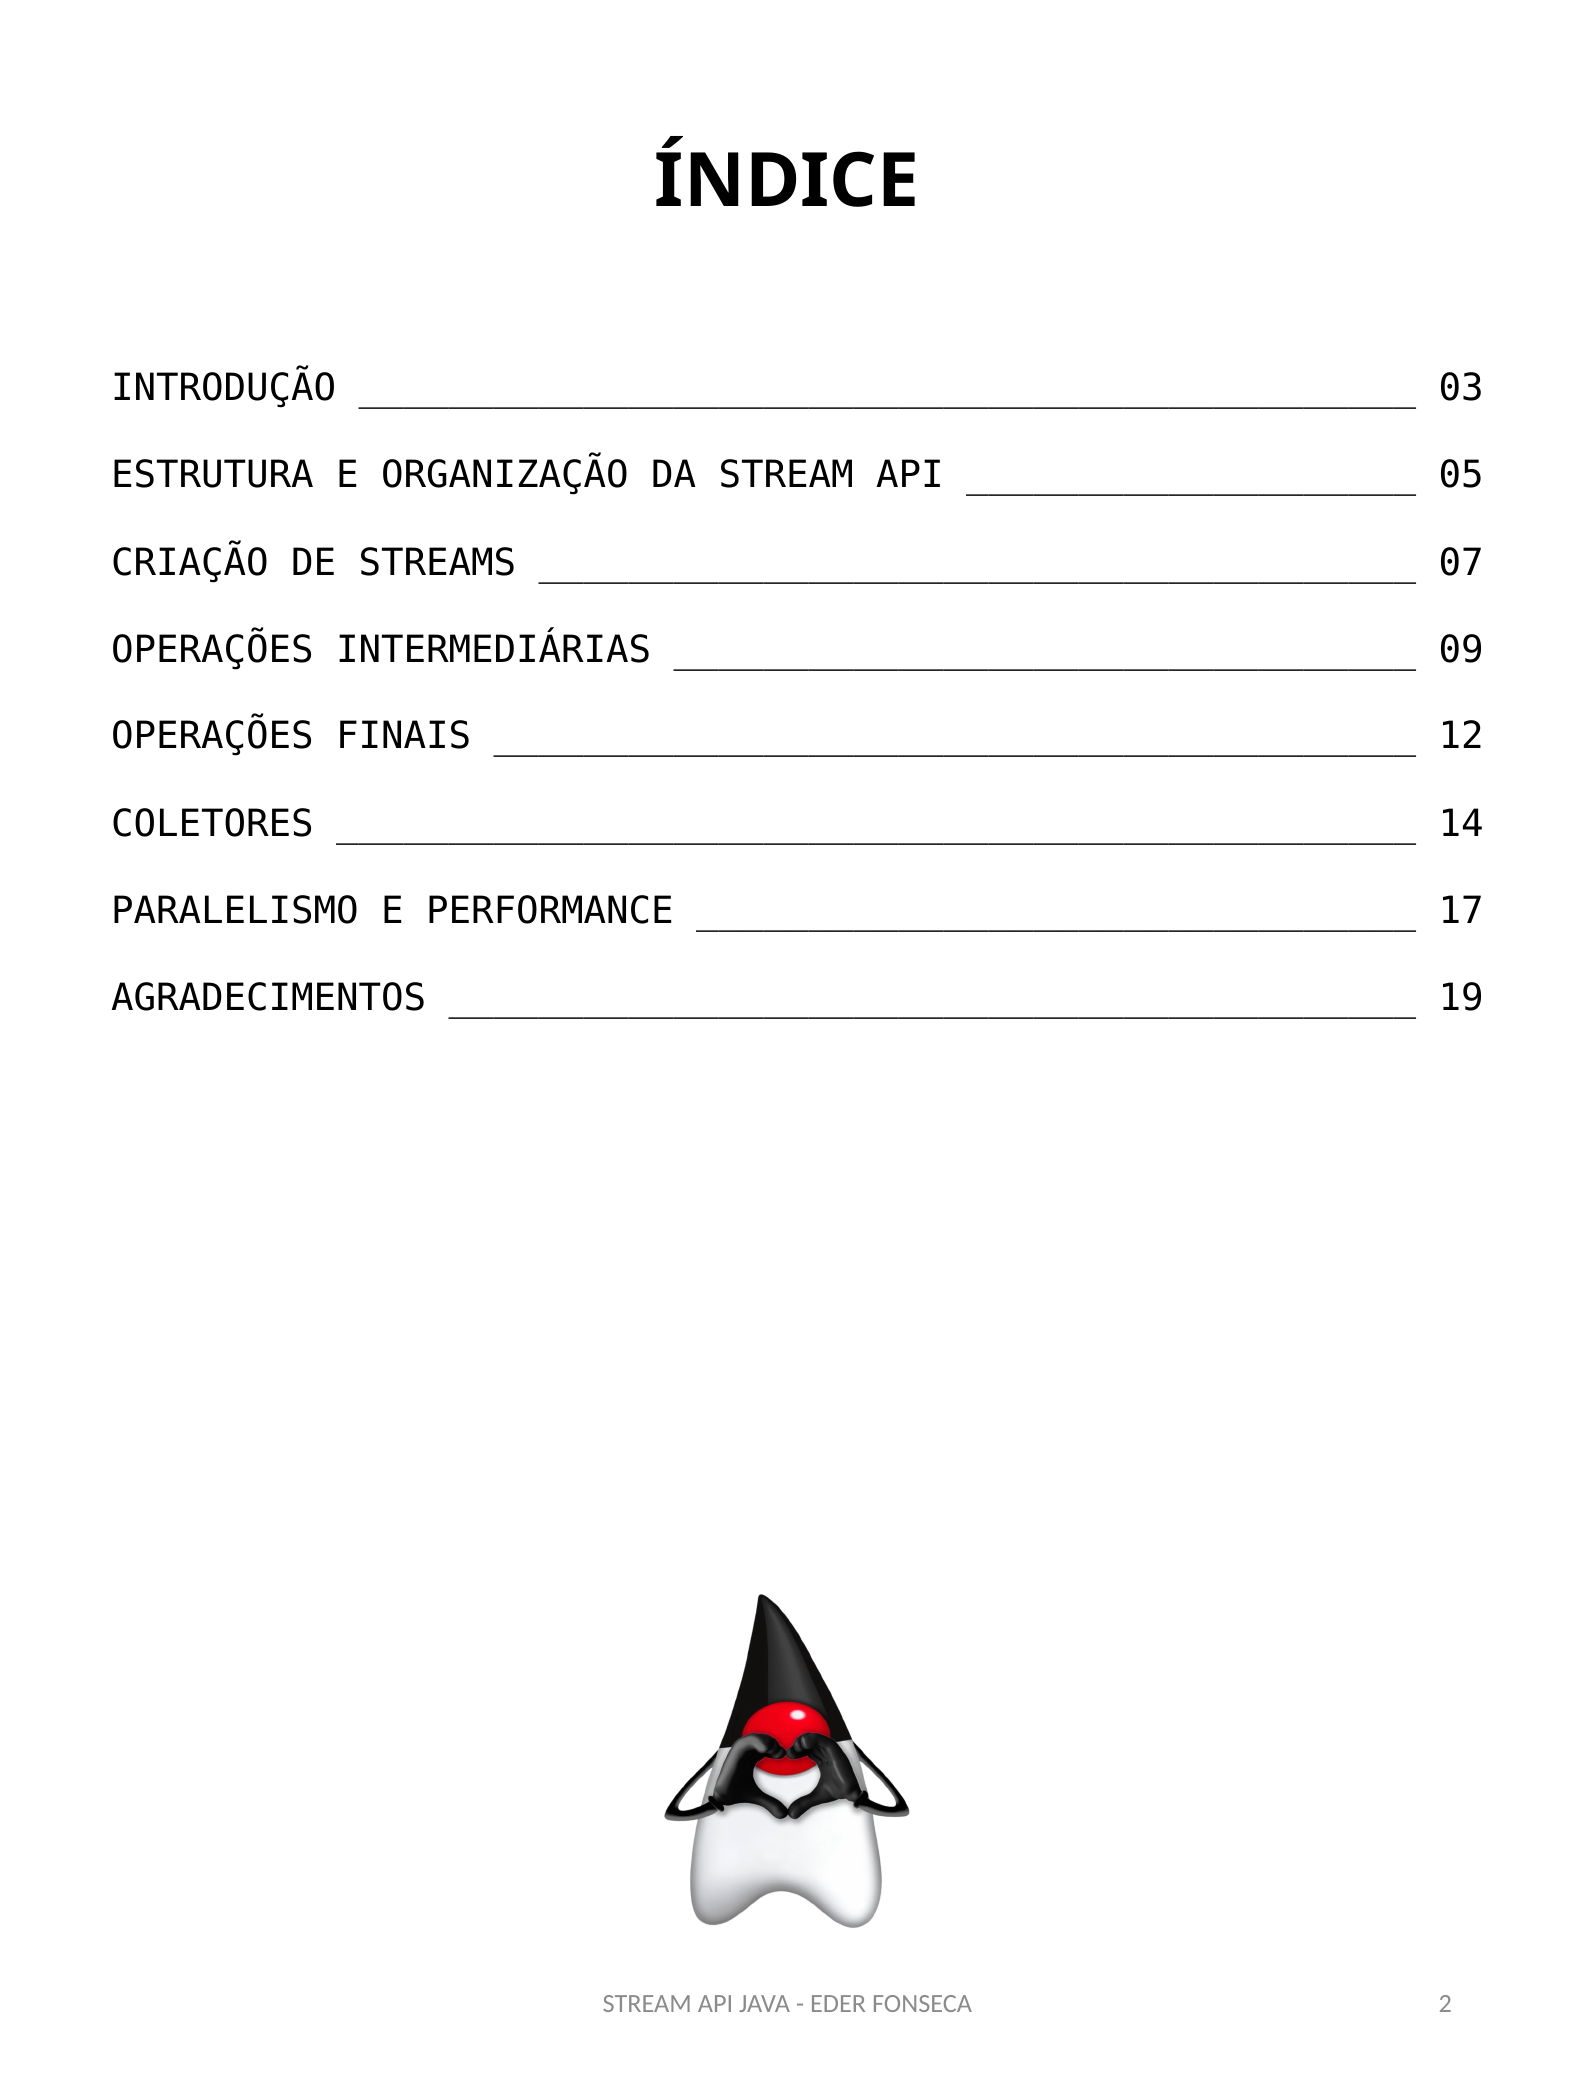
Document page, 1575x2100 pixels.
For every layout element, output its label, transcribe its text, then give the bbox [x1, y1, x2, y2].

title ÍNDICE [78, 118, 1497, 237]
picture [664, 1594, 916, 1942]
subtitle INTRODUÇÃO _______________________________________________ 03 ESTRUTURA E ORGANIZAÇÃO DA STREAM API ____________________ 05 CRIAÇÃO DE STREAMS _______________________________________ 07 OPERAÇÕES INTERMEDIÁRIAS _________________________________ 09 OPERAÇÕES FINAIS _________________________________________ 12 COLETORES ________________________________________________ 14 PARALELISMO E PERFORMANCE ________________________________ 17 AGRADECIMENTOS ___________________________________________ 19 [88, 366, 1506, 1607]
